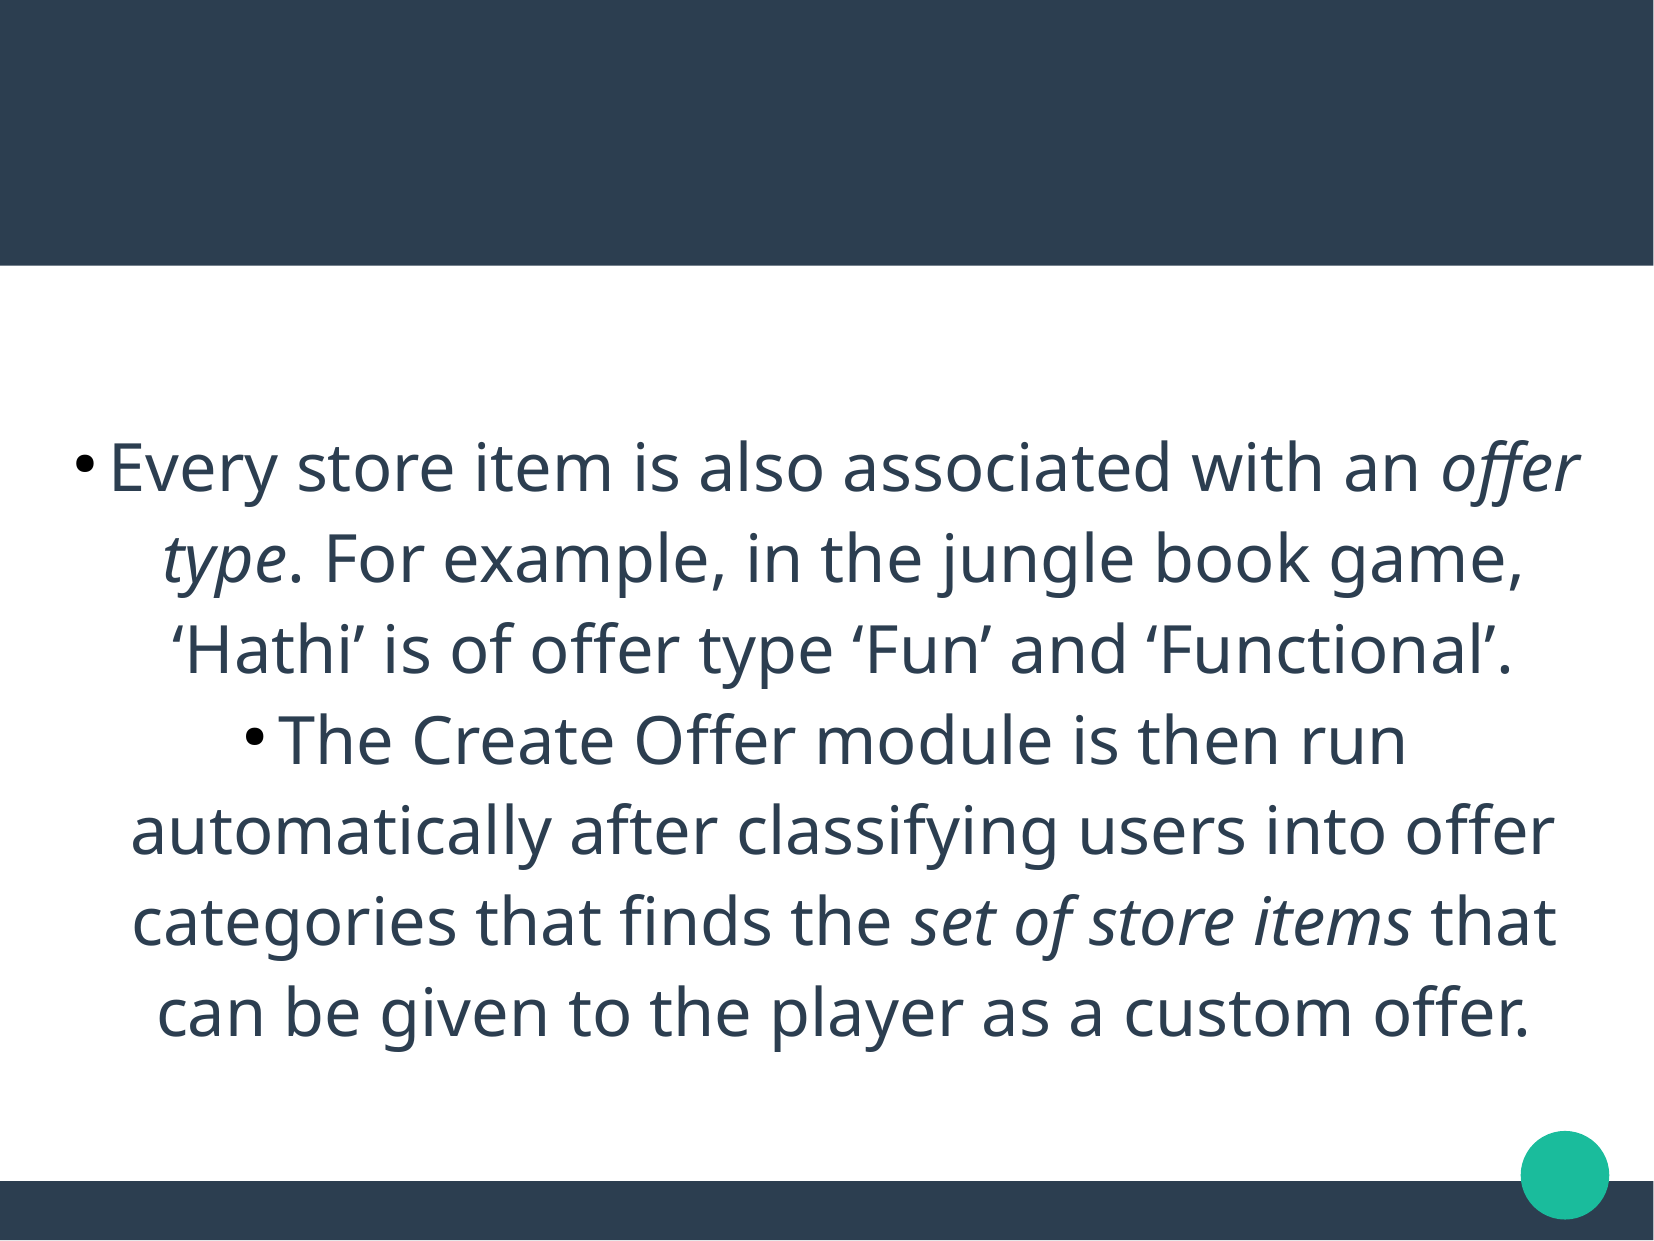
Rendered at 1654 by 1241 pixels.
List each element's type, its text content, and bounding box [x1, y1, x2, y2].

subtitle Every store item is also associated with an offer type. For example, in the jungle book game, ‘Hathi’ is of offer type ‘Fun’ and ‘Functional’. The Create Offer module is then run automatically after classifying users into offer categories that finds the set of store items that can be given to the player as a custom offer. [59, 324, 1595, 1152]
